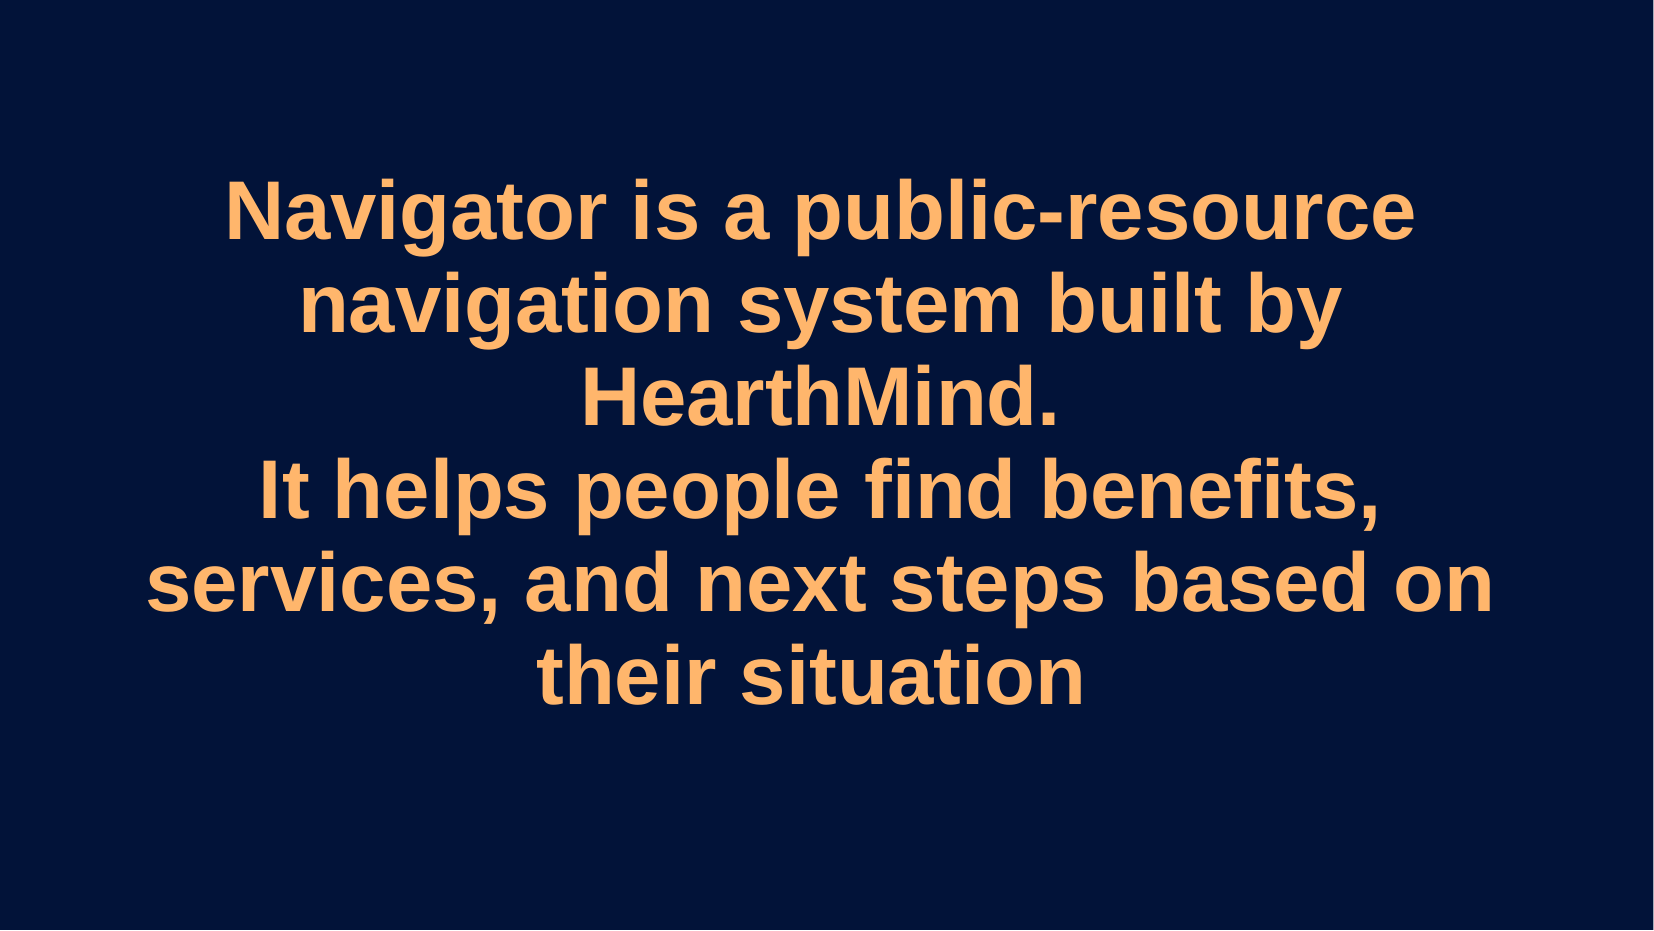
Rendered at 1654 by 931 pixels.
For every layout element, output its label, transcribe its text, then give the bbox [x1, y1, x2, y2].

subtitle Navigator is a public-resource navigation system built by HearthMind. It helps people find benefits, services, and next steps based on their situation [76, 30, 1565, 857]
